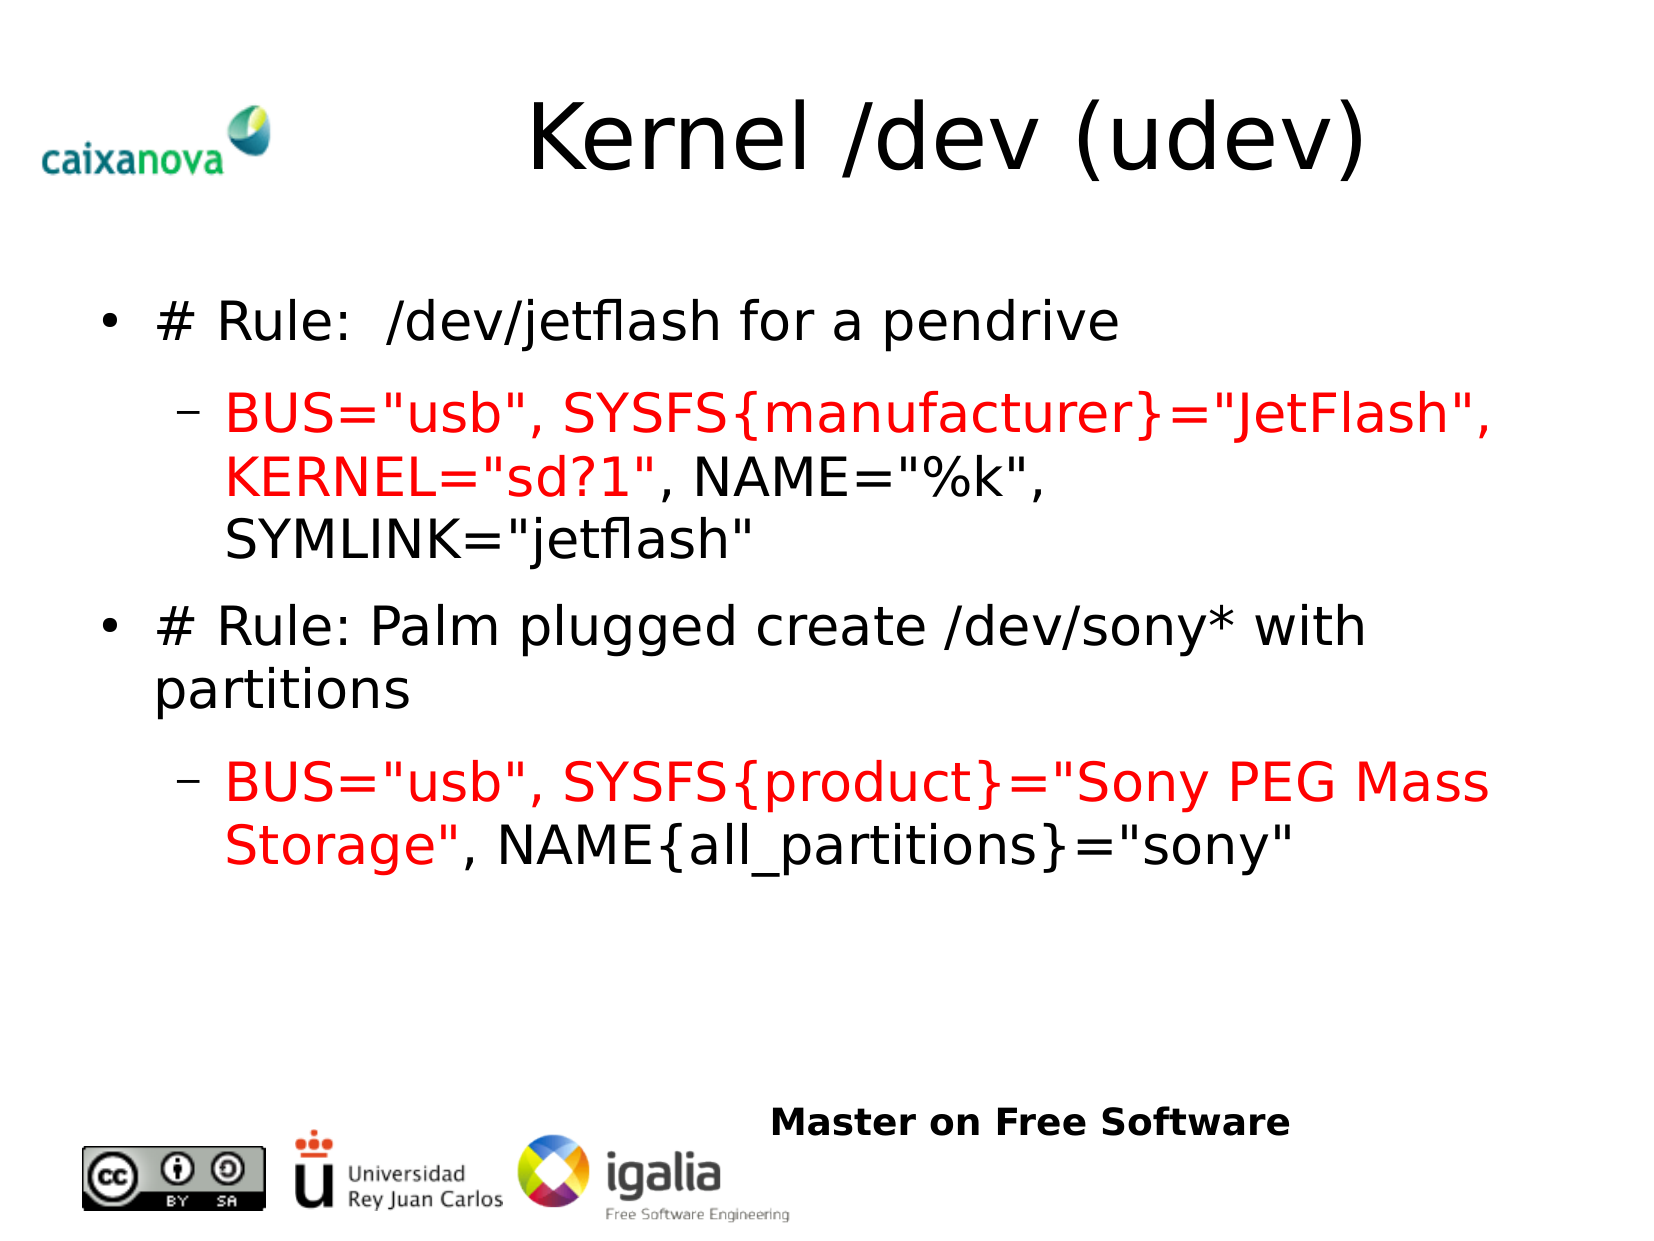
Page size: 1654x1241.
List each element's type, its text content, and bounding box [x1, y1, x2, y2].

picture [295, 1121, 811, 1235]
title Kernel /dev (udev) [295, 38, 1601, 237]
picture [82, 1146, 266, 1211]
list # Rule: /dev/jetflash for a pendrive BUS="usb", SYSFS{manufacturer}="JetFlash", KERNEL="sd?1", NAME="%k", SYMLINK="jetflash" # Rule: Palm plugged create /dev/sony* with partitions BUS="usb", SYSFS{product}="Sony PEG Mass Storage", NAME{all_partitions}="sony" [82, 290, 1571, 1078]
picture [29, 73, 284, 207]
